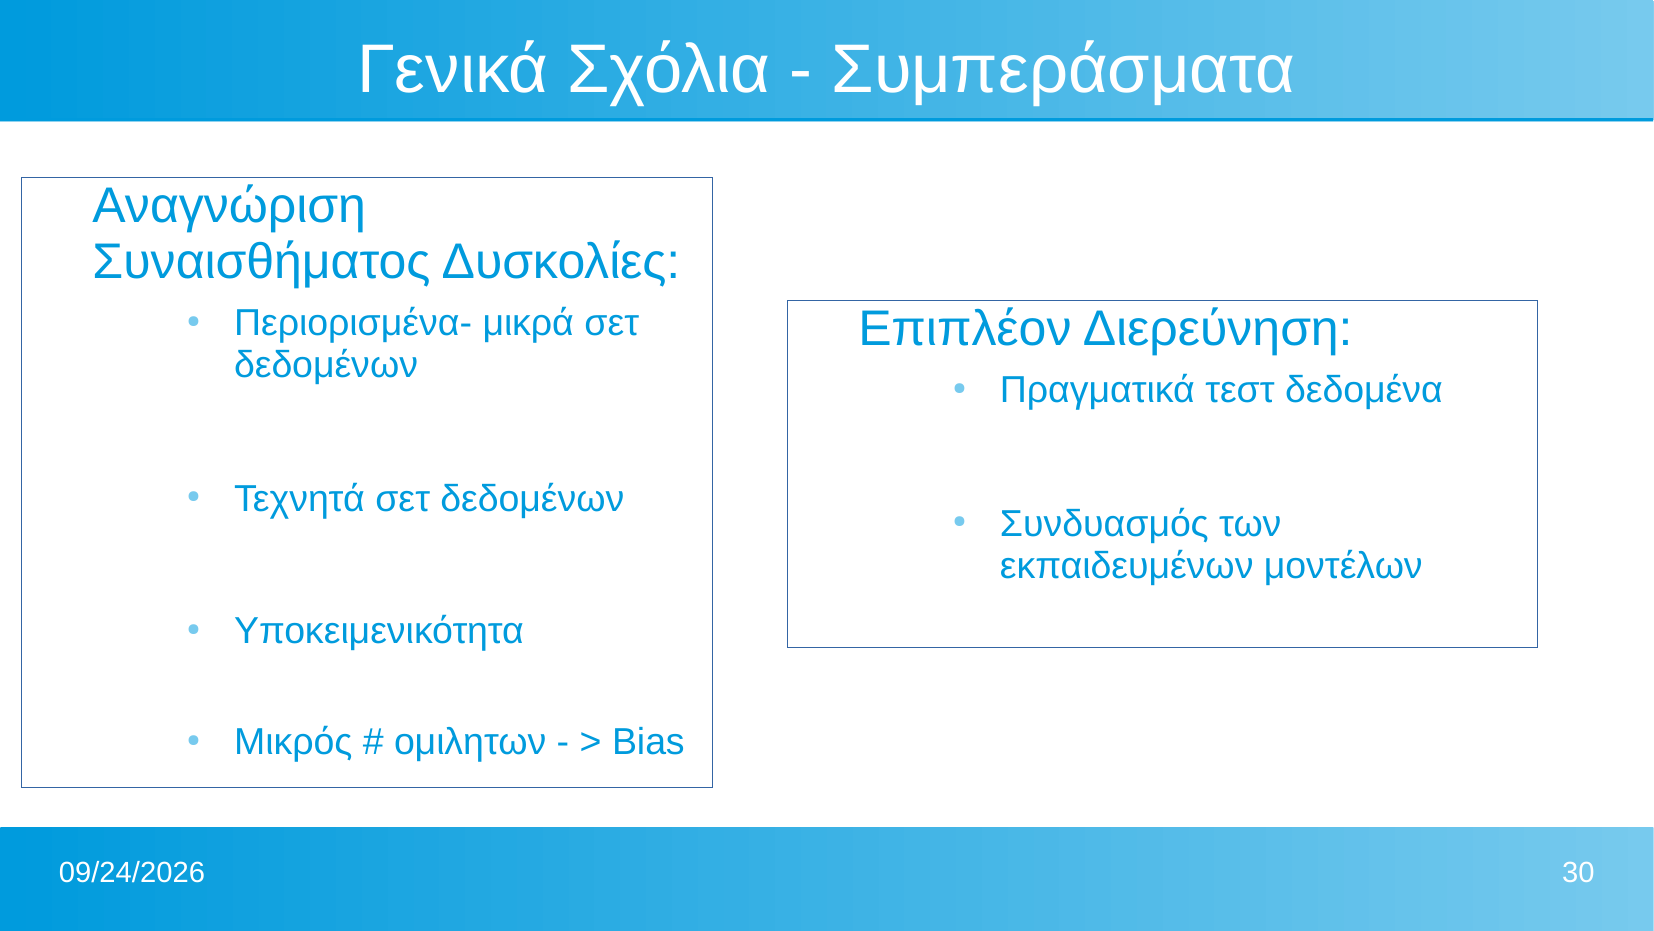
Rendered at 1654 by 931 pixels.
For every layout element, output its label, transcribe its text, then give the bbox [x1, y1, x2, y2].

list Αναγνώριση Συναισθήματος Δυσκολίες: Περιορισμένα- μικρά σετ δεδομένων Τεχνητά σετ δεδομένων Υποκειμενικότητα Μικρός # ομιλητων - > Bias [21, 177, 713, 788]
list Επιπλέον Διερεύνηση: Πραγματικά τεστ δεδομένα Συνδυασμός των εκπαιδευμένων μοντέλων [787, 300, 1538, 648]
title Γενικά Σχόλια - Συμπεράσματα [59, 29, 1595, 108]
